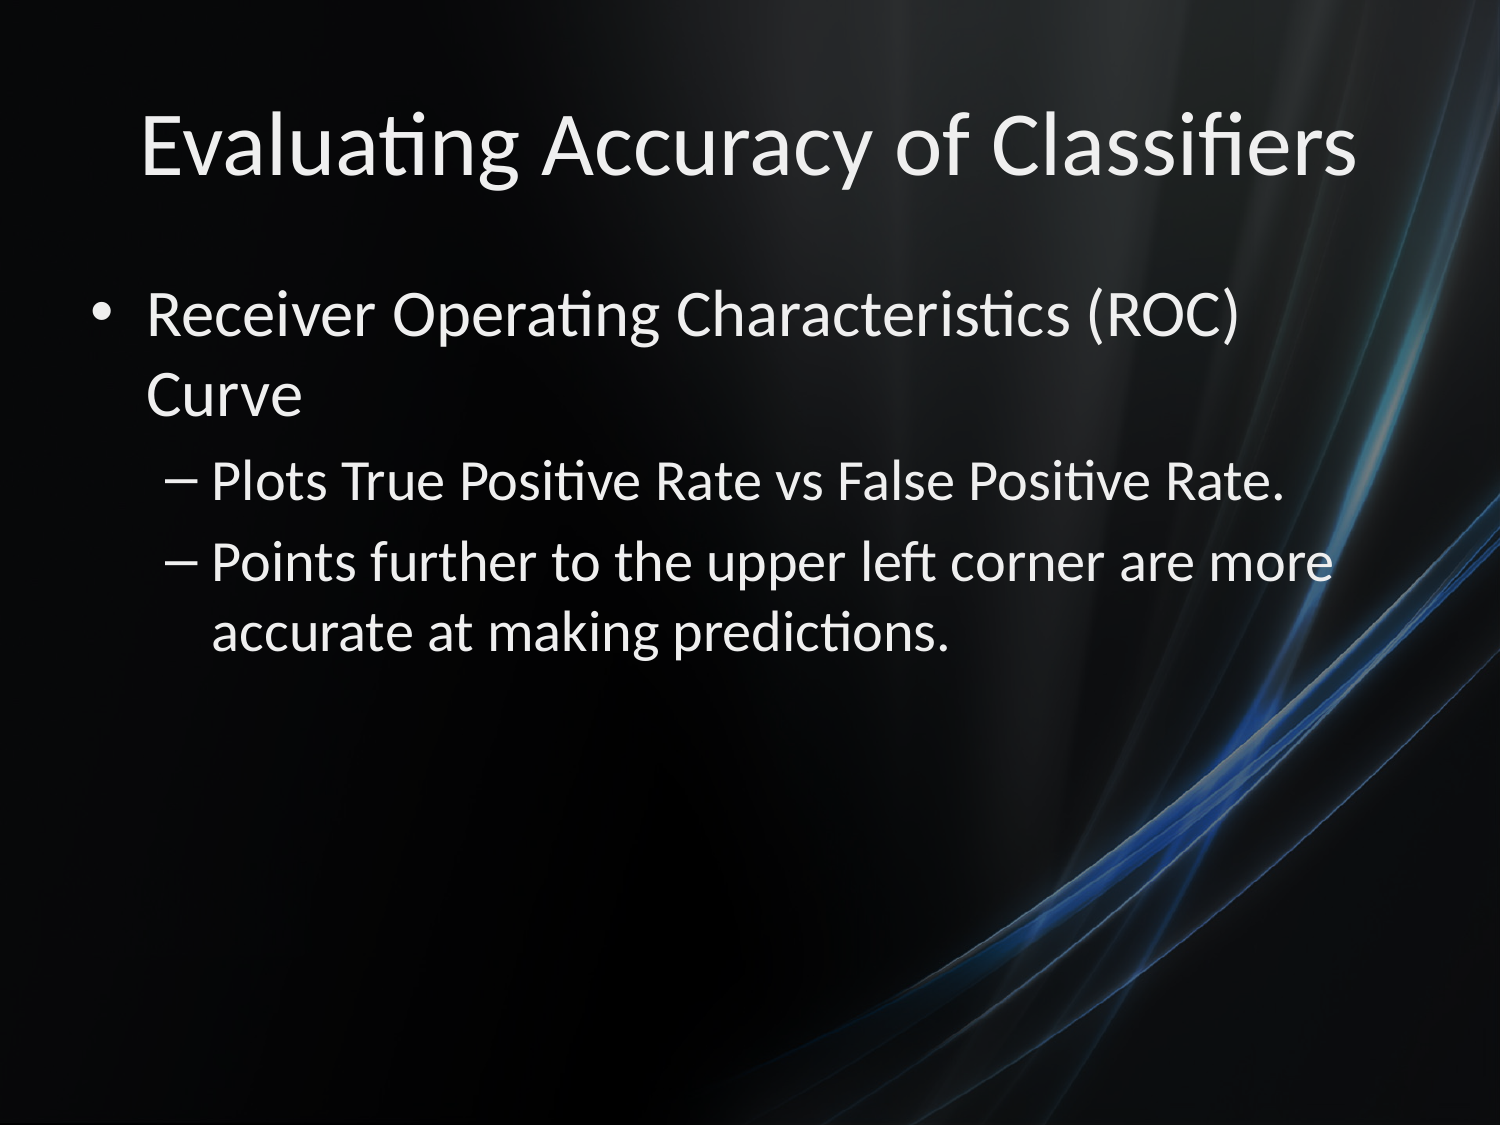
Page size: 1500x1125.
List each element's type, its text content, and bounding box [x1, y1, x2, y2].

list Receiver Operating Characteristics (ROC) Curve Plots True Positive Rate vs False Positive Rate. Points further to the upper left corner are more accurate at making predictions. [75, 262, 1425, 1005]
picture [0, 0, 1500, 1125]
title Evaluating Accuracy of Classifiers [75, 45, 1425, 233]
